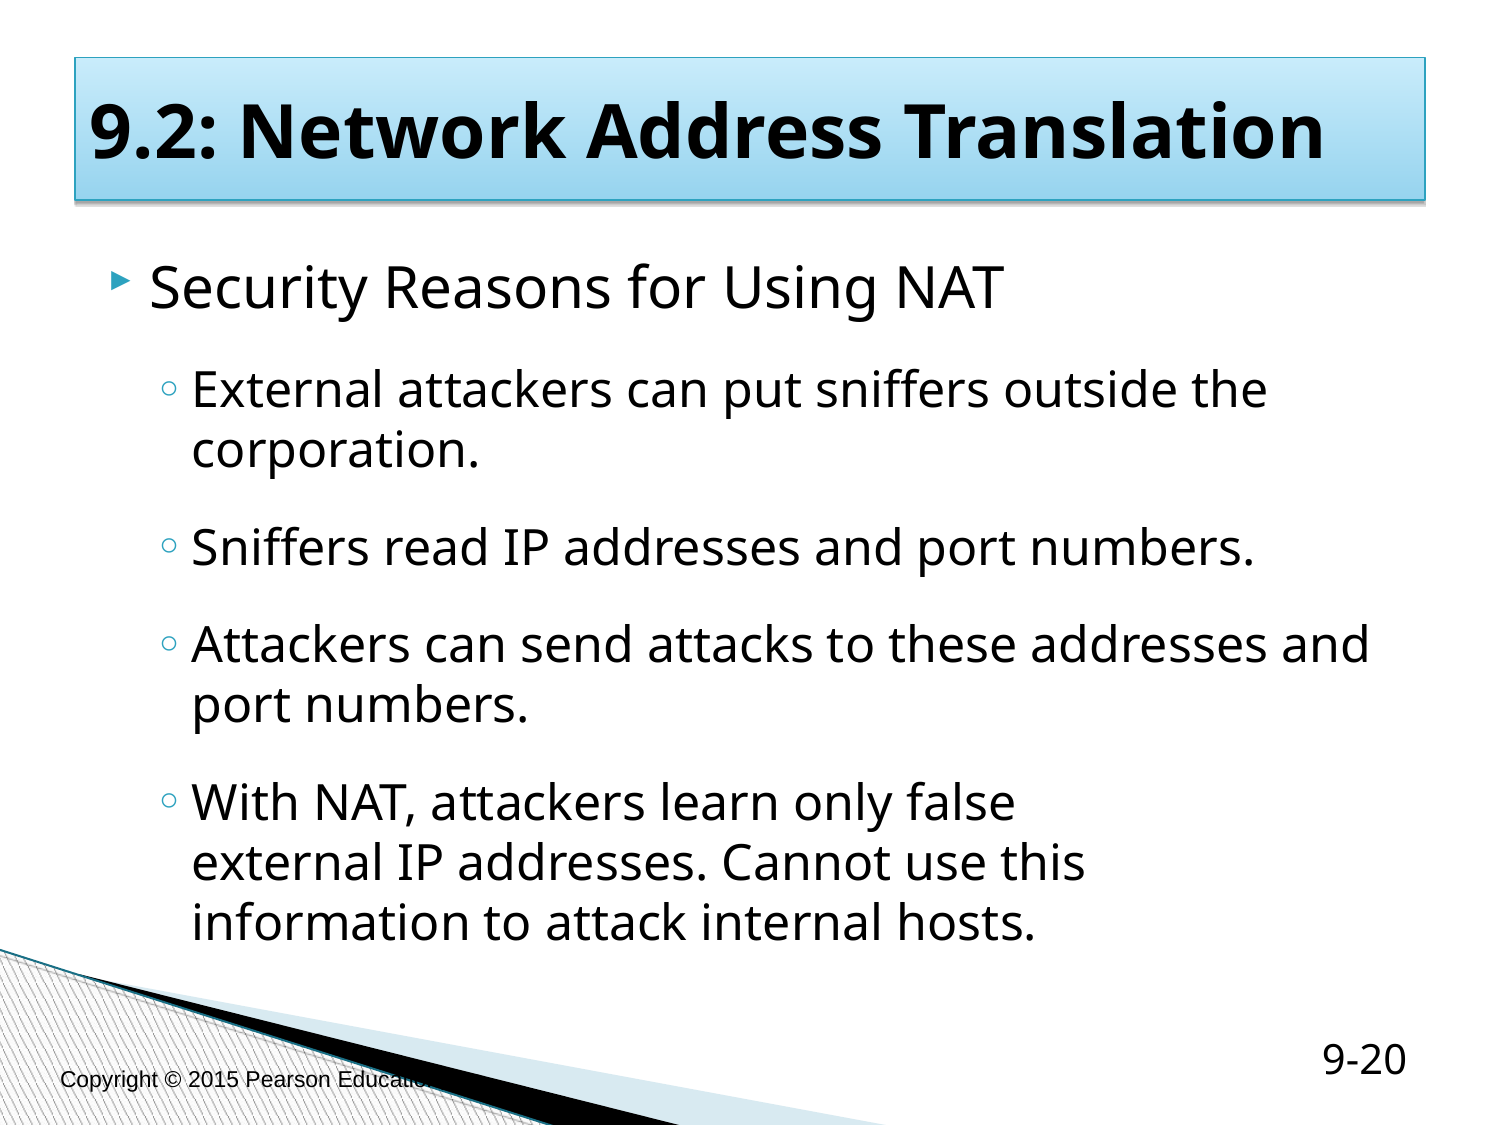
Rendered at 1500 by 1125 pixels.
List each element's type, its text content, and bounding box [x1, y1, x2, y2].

list Security Reasons for Using NAT External attackers can put sniffers outside the corporation. Sniffers read IP addresses and port numbers. Attackers can send attacks to these addresses and port numbers. With NAT, attackers learn only false external IP addresses. Cannot use this information to attack internal hosts. [75, 242, 1425, 986]
title 9.2: Network Address Translation [75, 57, 1425, 200]
slide_number 9-<number> [1287, 1037, 1423, 1098]
footer Copyright © 2015 Pearson Education, Inc. [37, 1050, 513, 1100]
picture [0, 952, 543, 1125]
